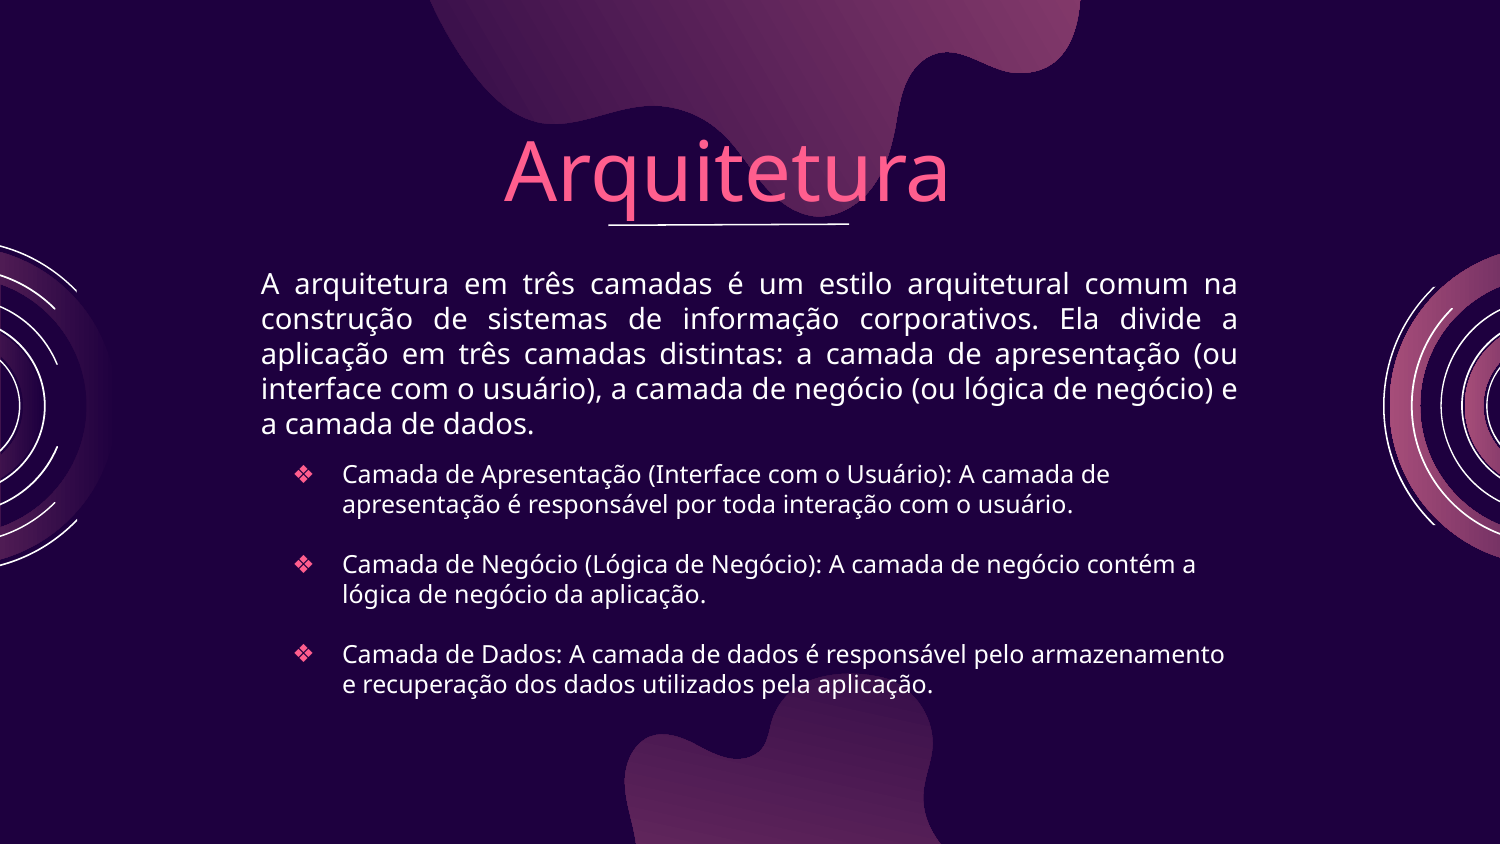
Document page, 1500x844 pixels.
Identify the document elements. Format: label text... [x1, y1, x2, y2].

text_box Arquitetura [365, 103, 1093, 234]
subtitle A arquitetura em três camadas é um estilo arquitetural comum na construção de sistemas de informação corporativos. Ela divide a aplicação em três camadas distintas: a camada de apresentação (ou interface com o usuário), a camada de negócio (ou lógica de negócio) e a camada de dados. [245, 250, 1255, 465]
text_box Camada de Apresentação (Interface com o Usuário): A camada de apresentação é responsável por toda interação com o usuário. Camada de Negócio (Lógica de Negócio): A camada de negócio contém a lógica de negócio da aplicação. Camada de Dados: A camada de dados é responsável pelo armazenamento e recuperação dos dados utilizados pela aplicação. [252, 443, 1248, 714]
